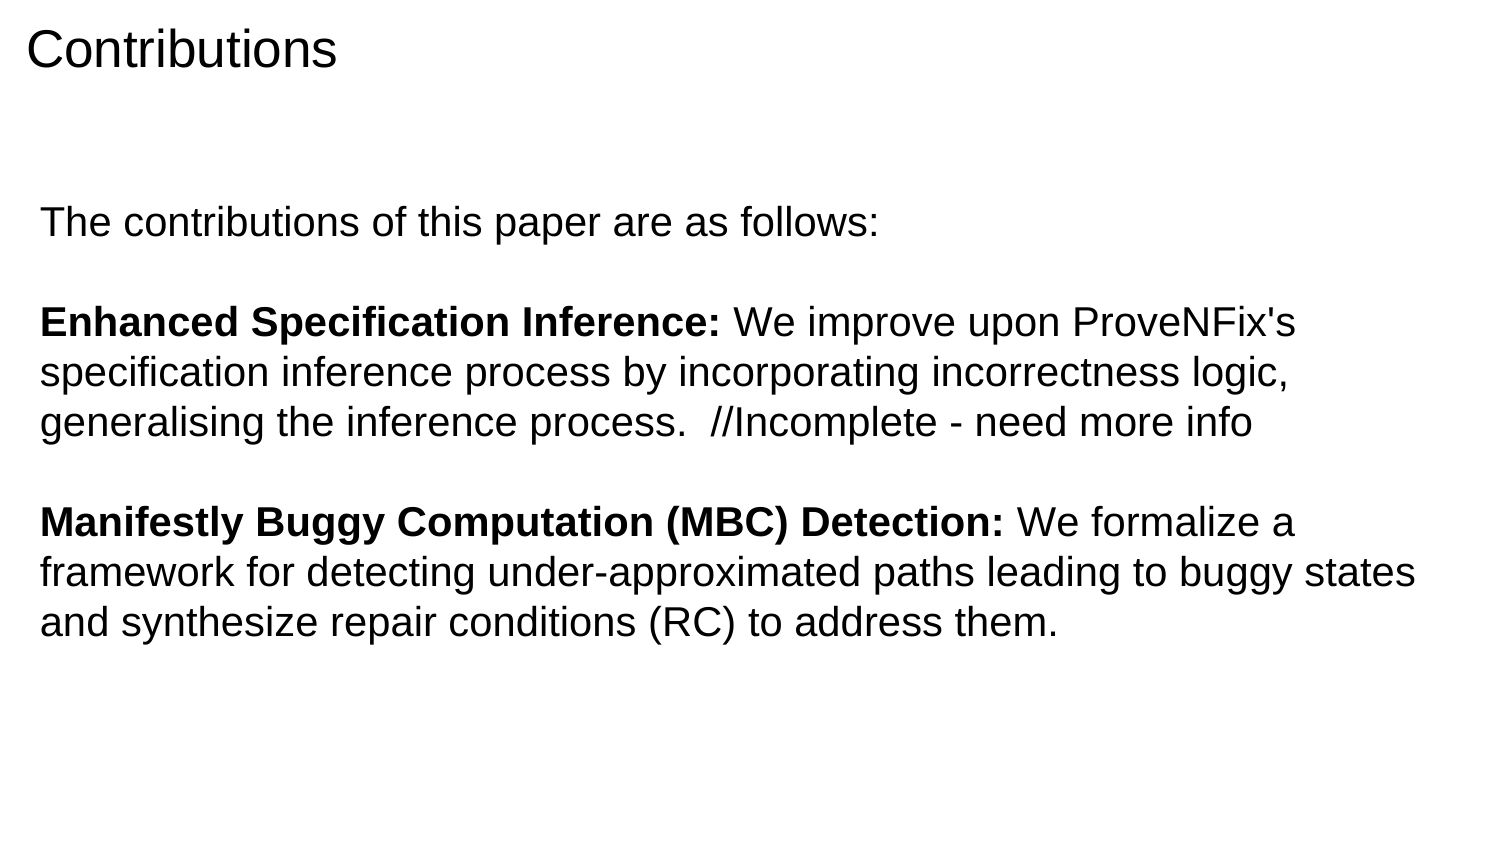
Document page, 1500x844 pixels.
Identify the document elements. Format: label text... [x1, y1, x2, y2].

text_box The contributions of this paper are as follows: Enhanced Specification Inference: We improve upon ProveNFix's specification inference process by incorporating incorrectness logic, generalising the inference process. //Incomplete - need more info Manifestly Buggy Computation (MBC) Detection: We formalize a framework for detecting under-approximated paths leading to buggy states and synthesize repair conditions (RC) to address them. [24, 187, 1475, 778]
title Contributions [11, 0, 1409, 94]
